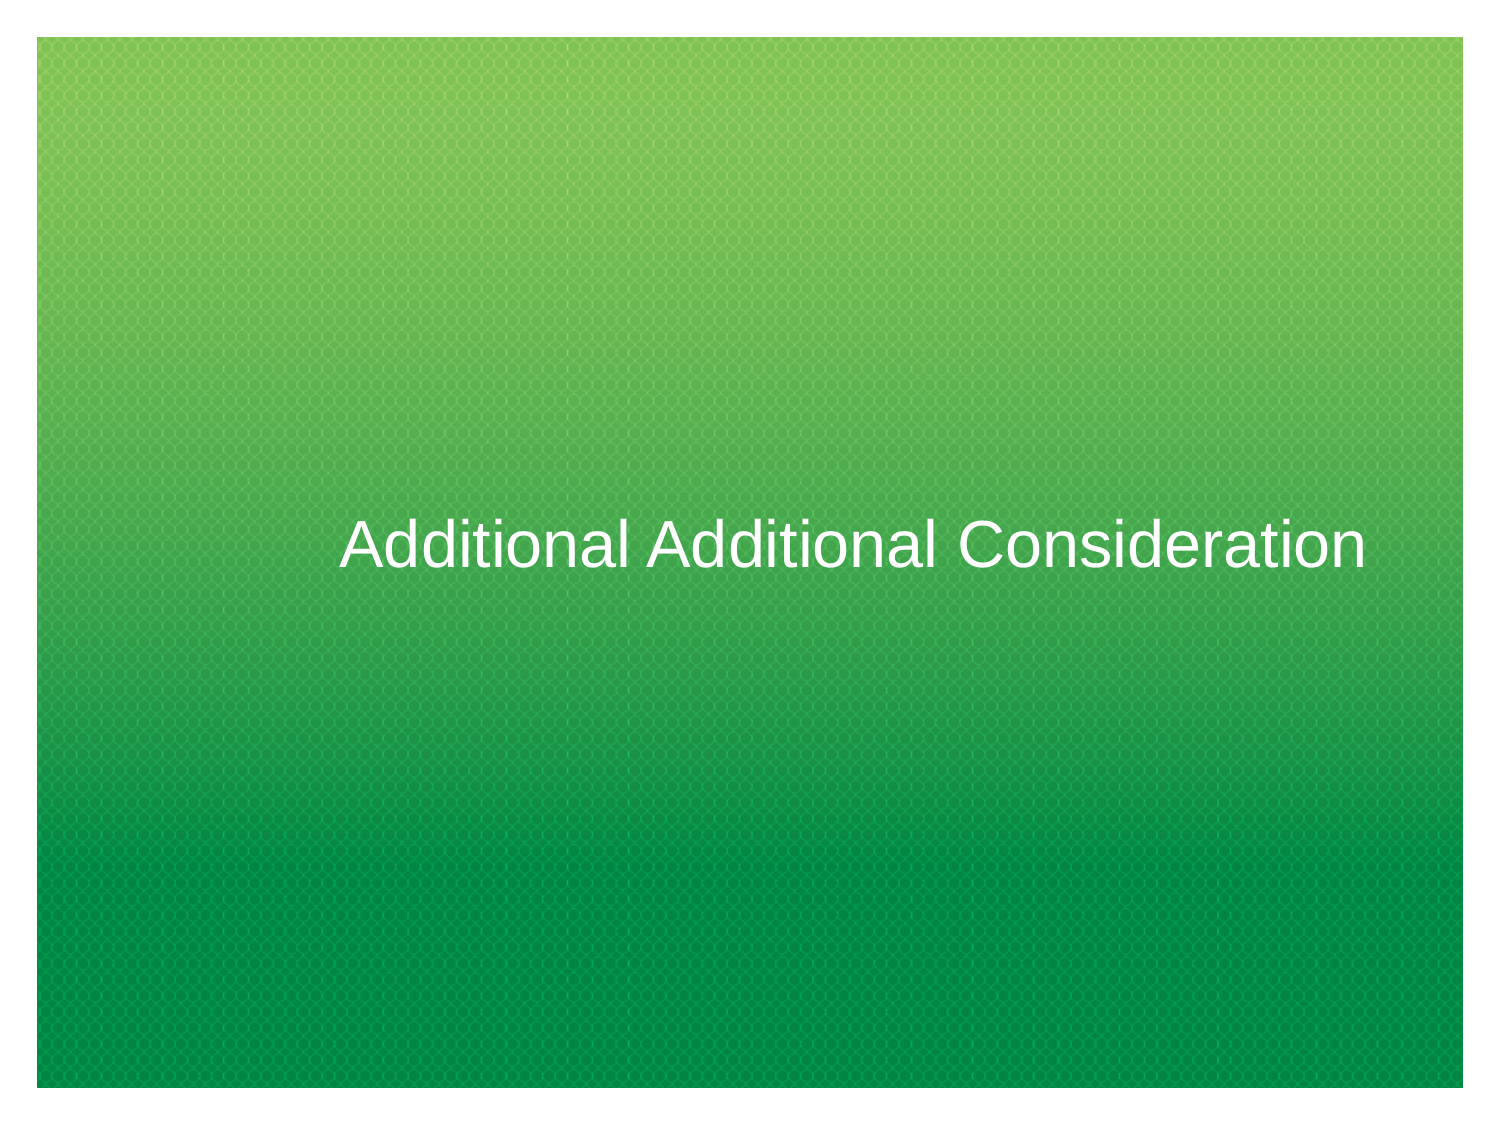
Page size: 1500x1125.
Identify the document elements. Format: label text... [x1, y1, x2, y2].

title Additional Additional Consideration [135, 450, 1369, 638]
picture [37, 37, 1463, 1088]
